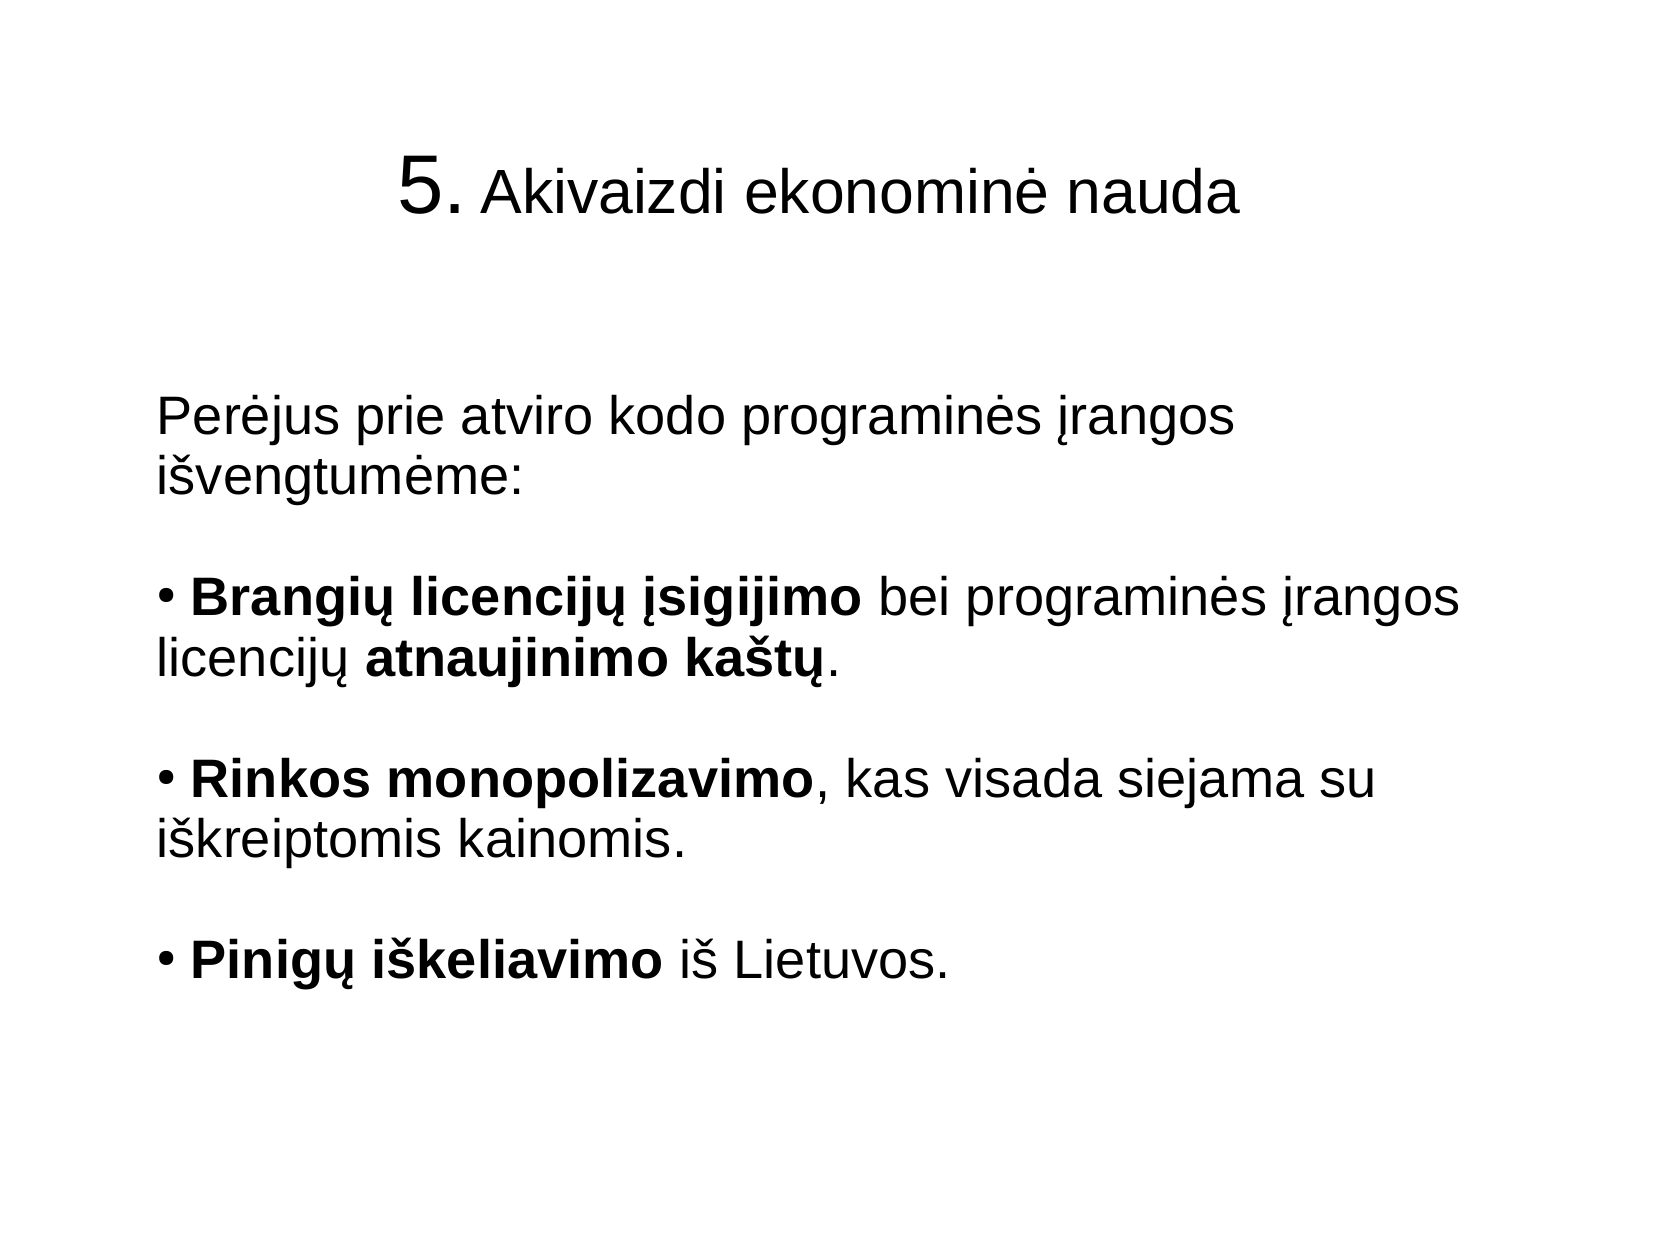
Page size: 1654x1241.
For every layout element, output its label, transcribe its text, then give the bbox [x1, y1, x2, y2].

text_box 5. Akivaizdi ekonominė nauda [382, 130, 1384, 296]
text_box Perėjus prie atviro kodo programinės įrangos išvengtumėme: Brangių licencijų įsigijimo bei programinės įrangos licencijų atnaujinimo kaštų. Rinkos monopolizavimo, kas visada siejama su iškreiptomis kainomis. Pinigų iškeliavimo iš Lietuvos. [141, 377, 1559, 1040]
